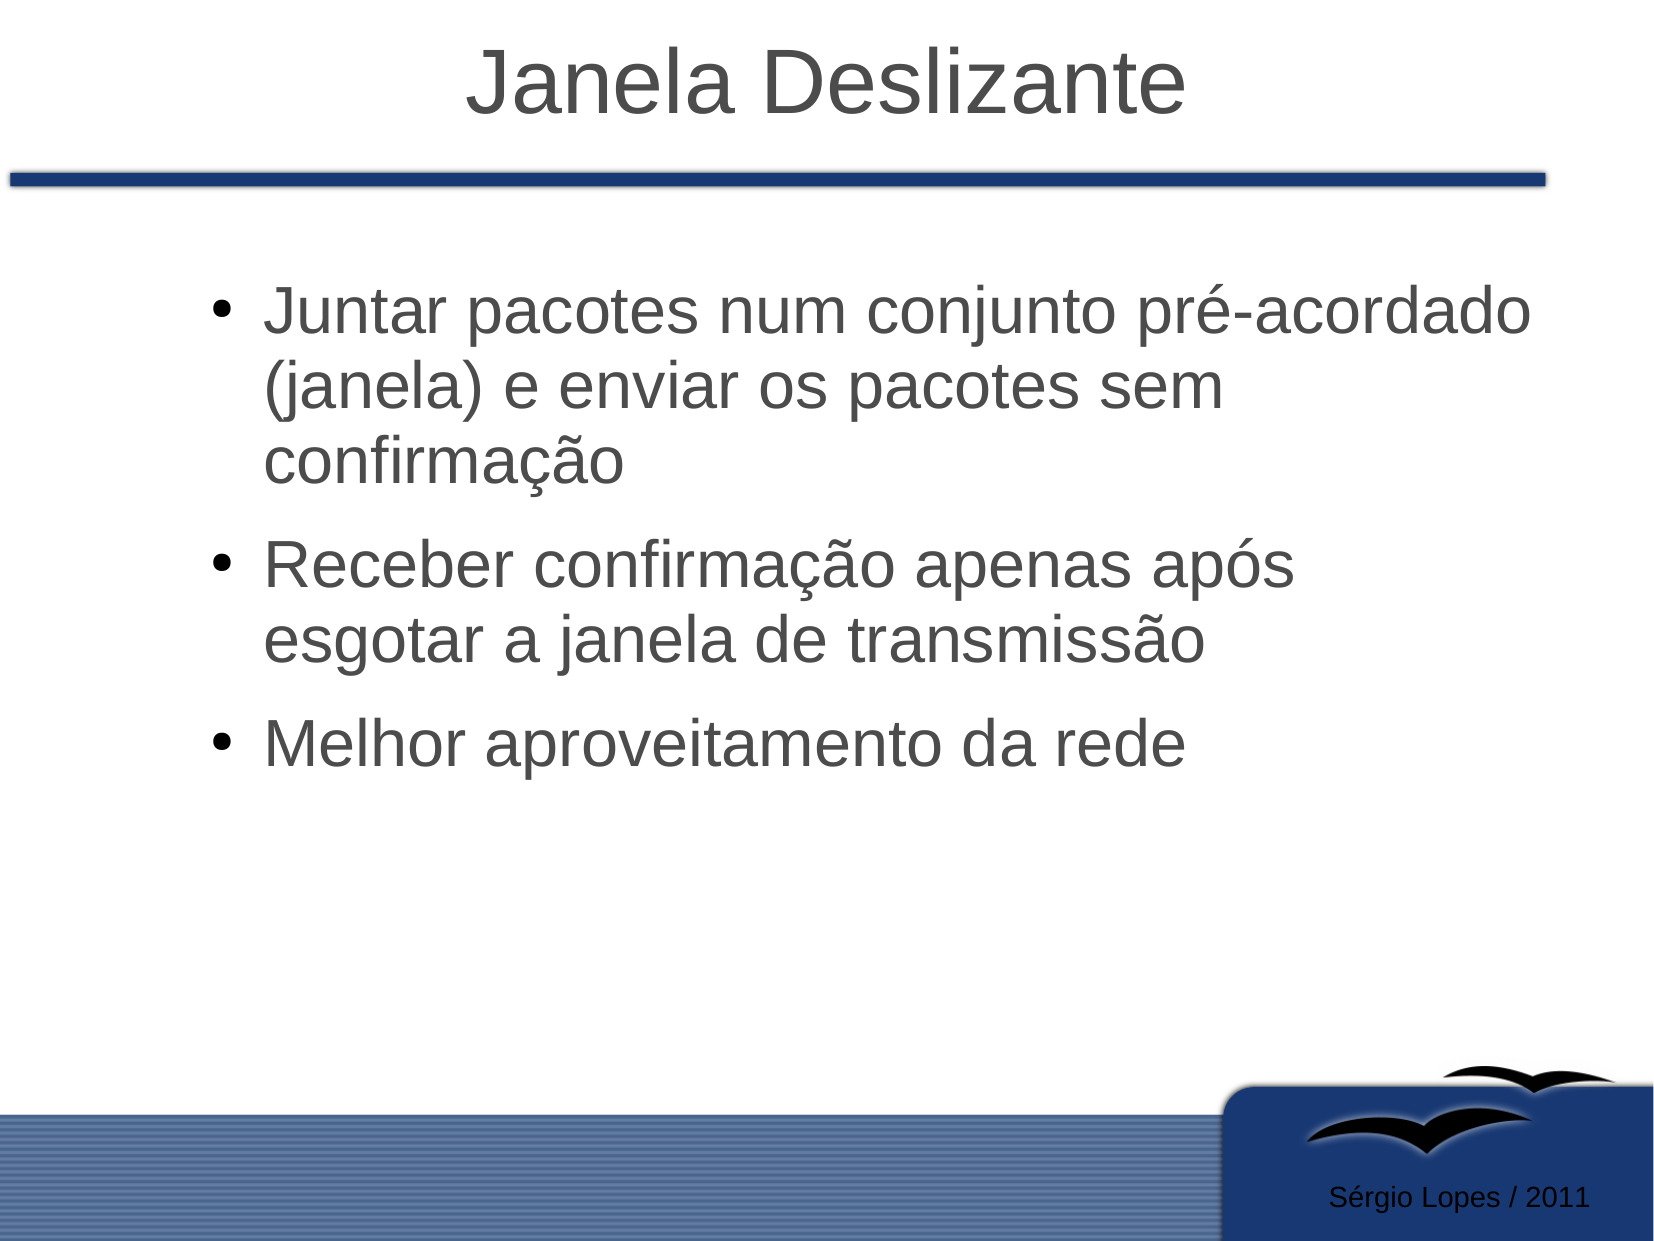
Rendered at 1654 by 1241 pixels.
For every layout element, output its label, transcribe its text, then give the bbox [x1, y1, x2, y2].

list Juntar pacotes num conjunto pré-acordado (janela) e enviar os pacotes sem confirmação Receber confirmação apenas após esgotar a janela de transmissão Melhor aproveitamento da rede [121, 273, 1534, 1056]
text_box Sérgio Lopes / 2011 [1328, 1181, 1588, 1214]
picture [0, 0, 1654, 1241]
title Janela Deslizante [121, 0, 1534, 164]
